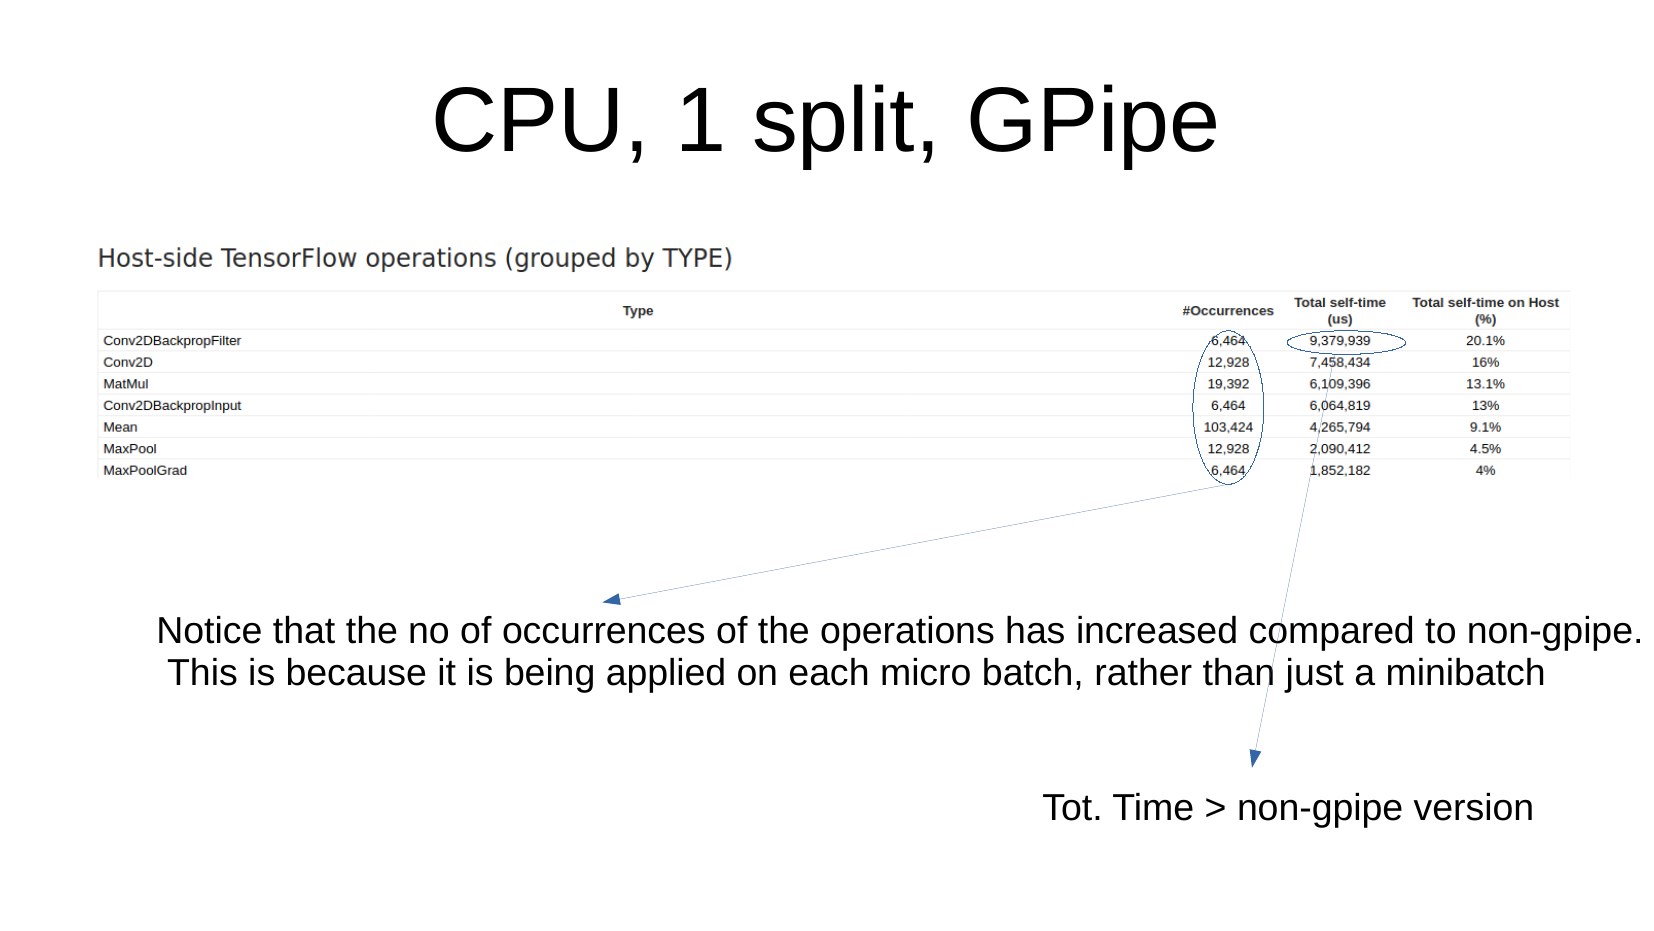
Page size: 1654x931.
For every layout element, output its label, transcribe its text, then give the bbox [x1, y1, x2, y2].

text_box Tot. Time > non-gpipe version [1027, 779, 1607, 837]
text_box [1287, 330, 1406, 355]
title CPU, 1 split, GPipe [82, 37, 1571, 193]
text_box Notice that the no of occurrences of the operations has increased compared to non-gpipe. This is because it is being applied on each micro batch, rather than just a minibatch [141, 602, 1284, 705]
picture [82, 236, 1571, 478]
text_box Notice that the no of occurrences of the operations has increased compared to non-gpipe. This is because it is being applied on each micro batch, rather than just a minibatch [1265, 602, 1654, 705]
text_box [1192, 330, 1264, 485]
